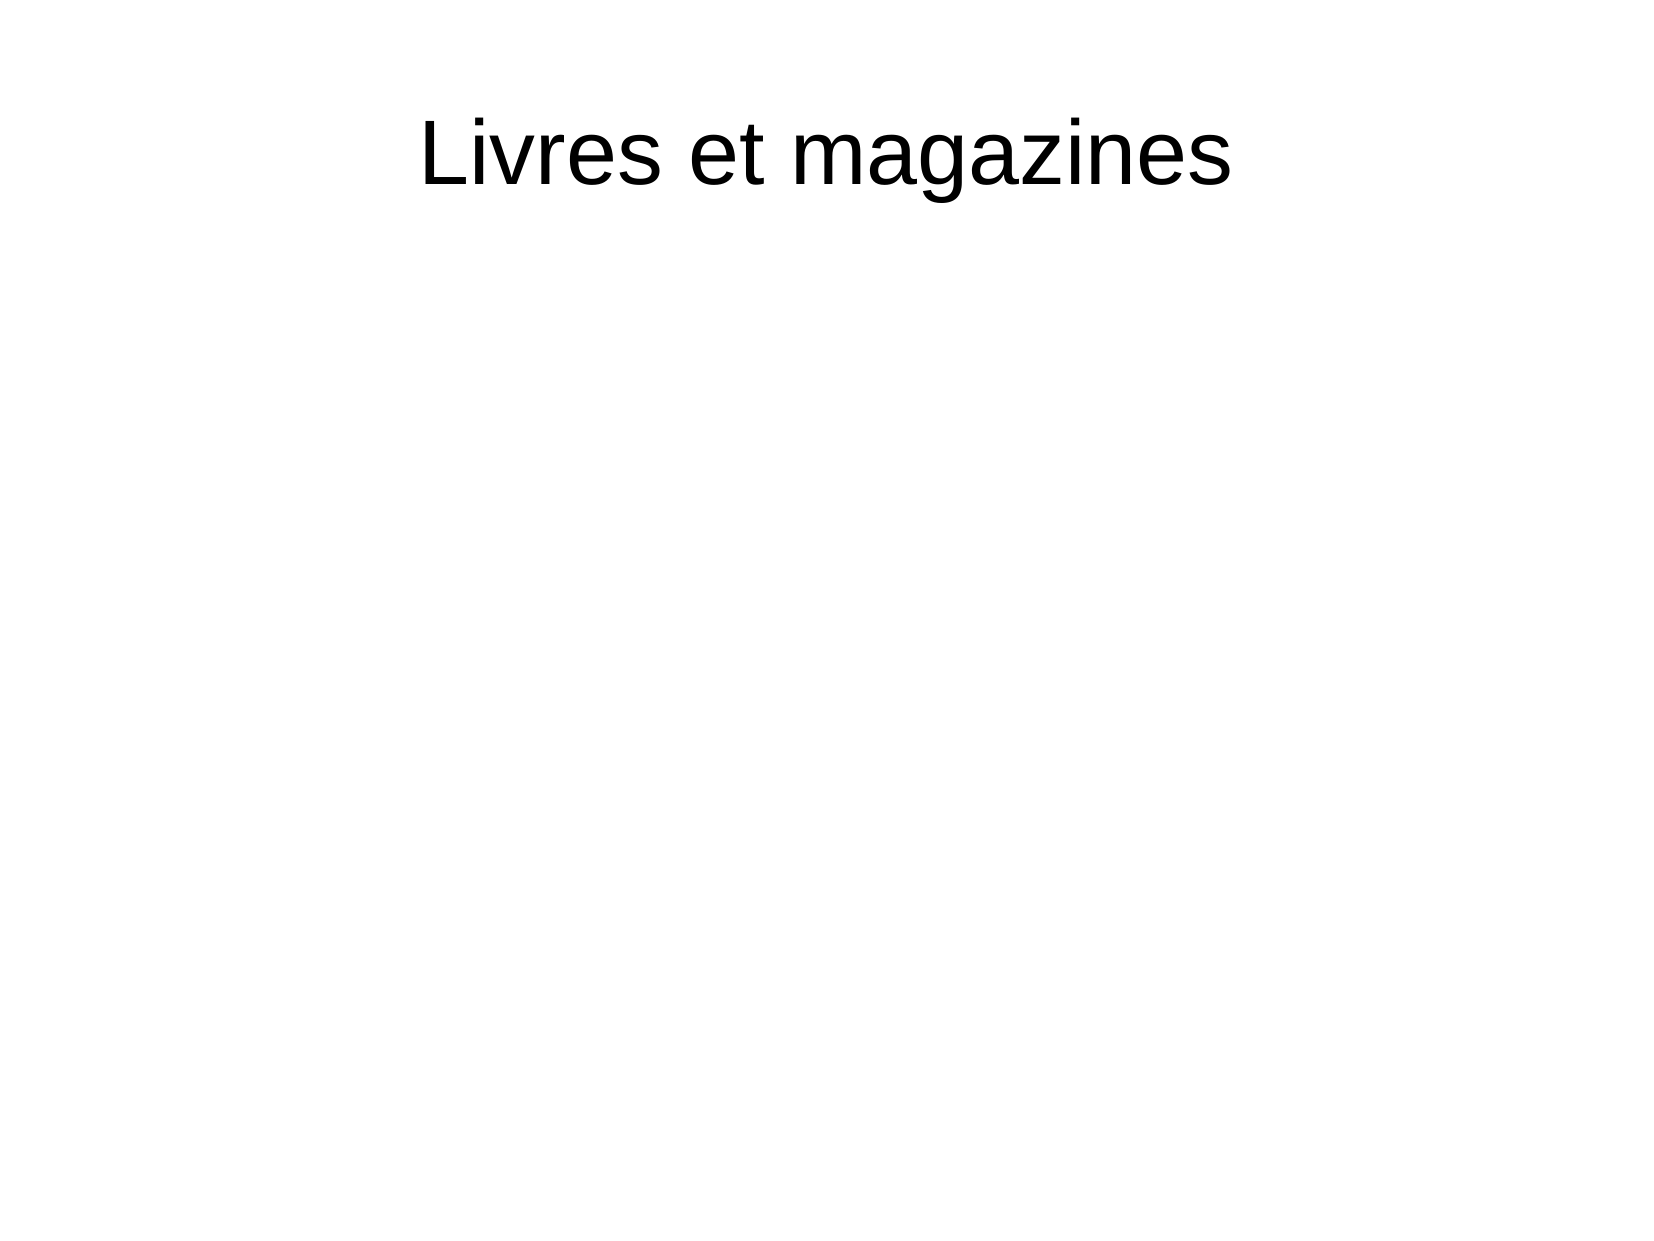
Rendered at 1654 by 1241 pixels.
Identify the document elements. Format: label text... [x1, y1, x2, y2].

title Livres et magazines [82, 49, 1571, 257]
